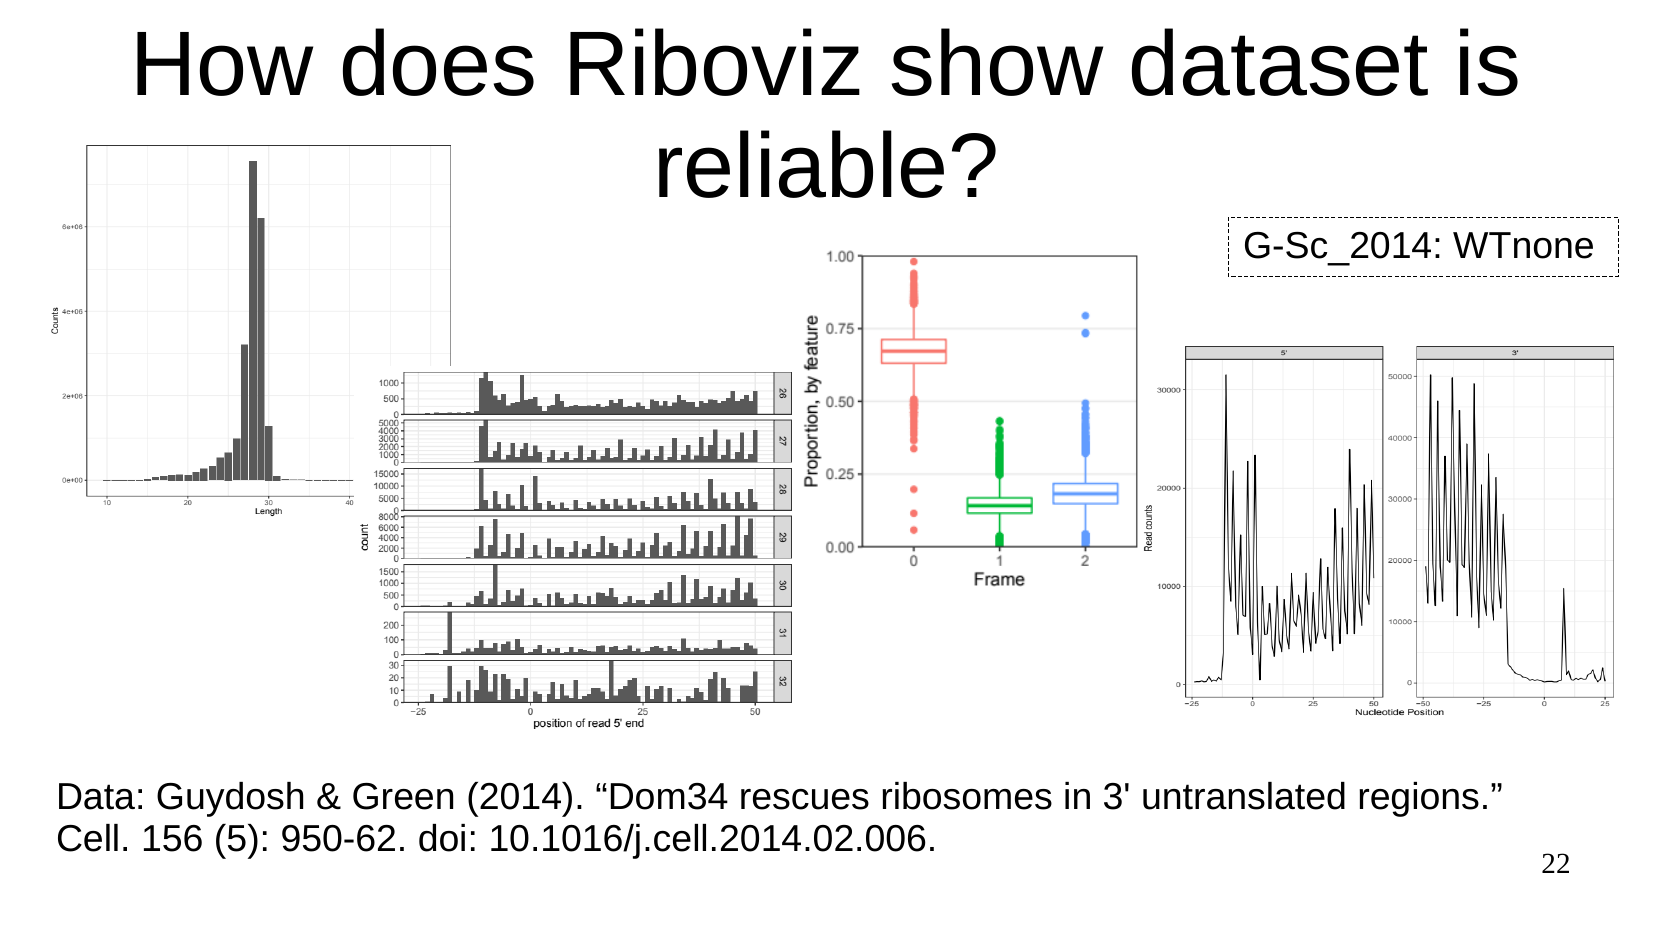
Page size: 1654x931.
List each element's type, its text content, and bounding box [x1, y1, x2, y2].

text_box Data: Guydosh & Green (2014). “Dom34 rescues ribosomes in 3' untranslated regions.” Cell. 156 (5): 950-62. doi: 10.1016/j.cell.2014.02.006. [41, 767, 1607, 867]
text_box G-Sc_2014: WTnone [1228, 217, 1619, 277]
title How does Riboviz show dataset is reliable? [82, 12, 1571, 218]
picture [47, 141, 1619, 735]
